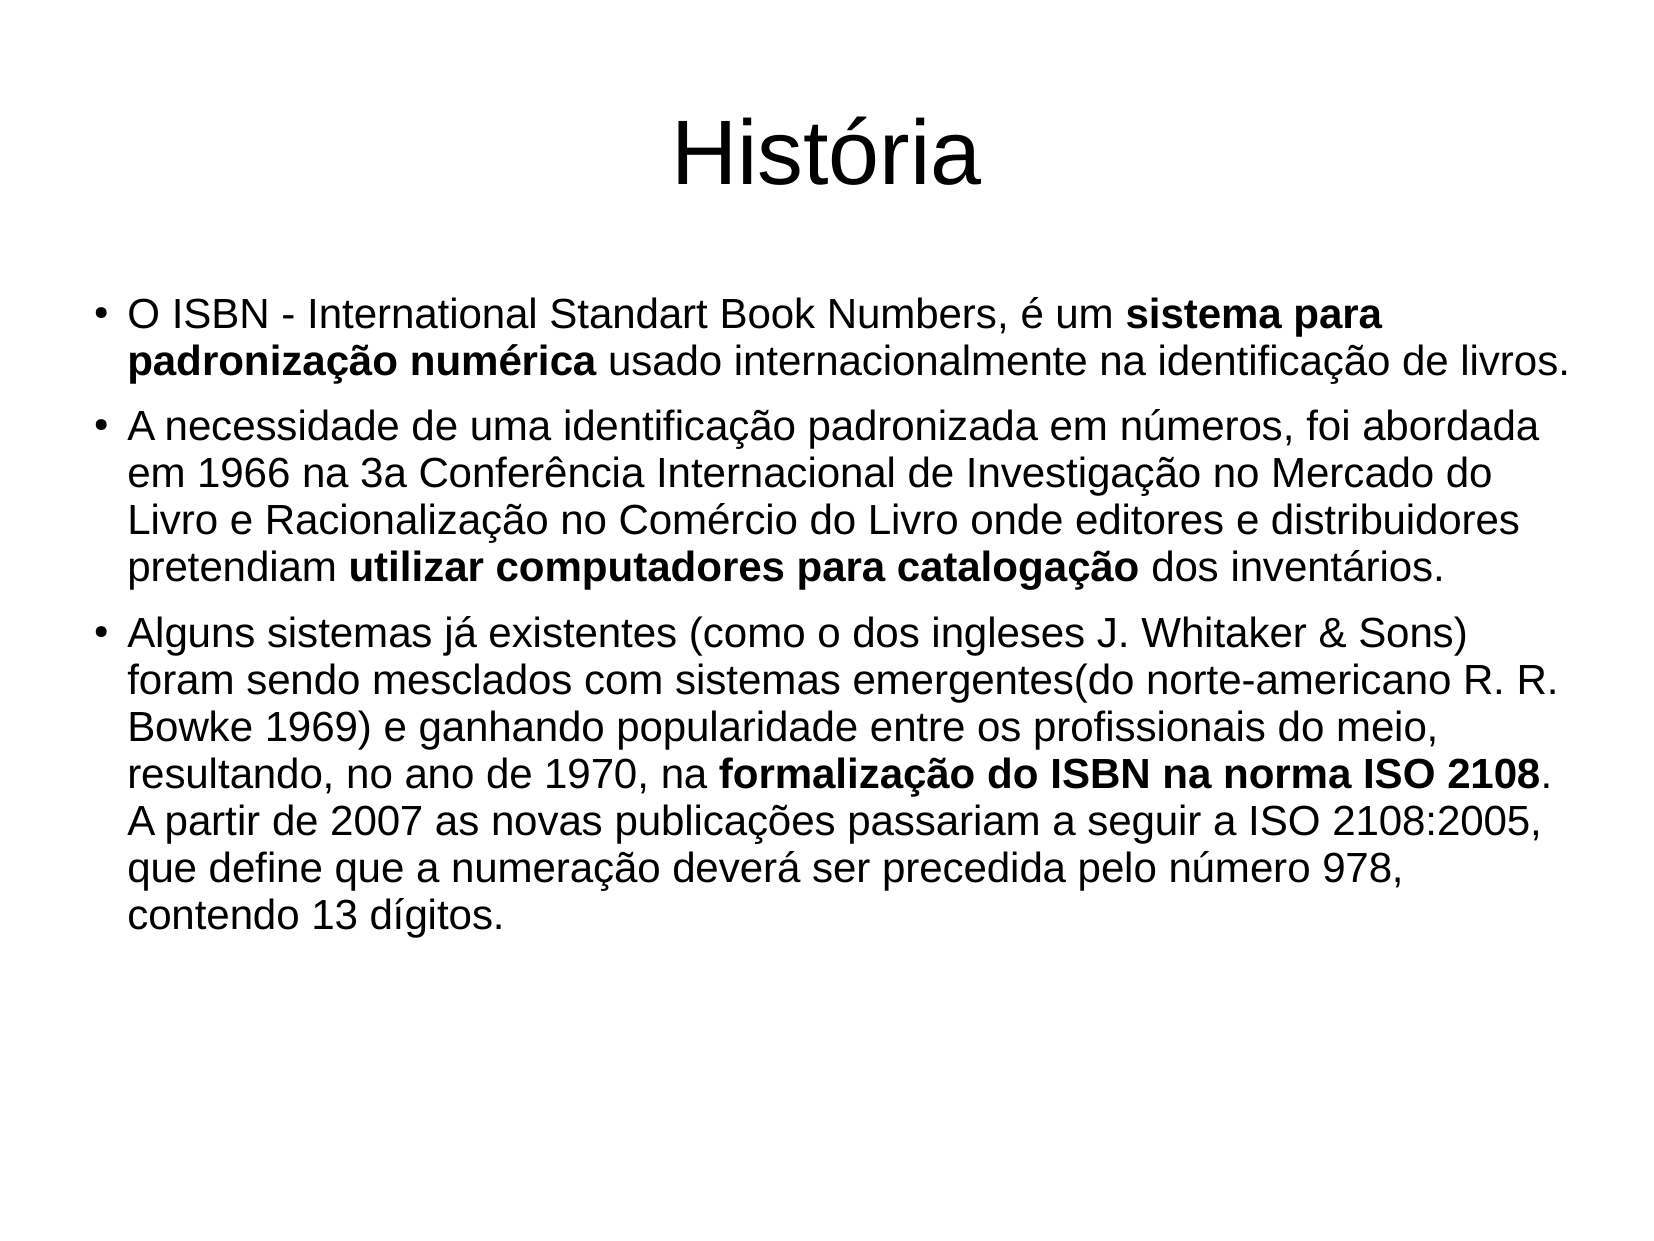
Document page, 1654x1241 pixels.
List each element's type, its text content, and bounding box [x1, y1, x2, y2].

title História [82, 49, 1571, 257]
list O ISBN - International Standart Book Numbers, é um sistema para padronização numérica usado internacionalmente na identificação de livros. A necessidade de uma identificação padronizada em números, foi abordada em 1966 na 3a Conferência Internacional de Investigação no Mercado do Livro e Racionalização no Comércio do Livro onde editores e distribuidores pretendiam utilizar computadores para catalogação dos inventários. Alguns sistemas já existentes (como o dos ingleses J. Whitaker & Sons) foram sendo mesclados com sistemas emergentes(do norte-americano R. R. Bowke 1969) e ganhando popularidade entre os profissionais do meio, resultando, no ano de 1970, na formalização do ISBN na norma ISO 2108. A partir de 2007 as novas publicações passariam a seguir a ISO 2108:2005, que define que a numeração deverá ser precedida pelo número 978, contendo 13 dígitos. [82, 290, 1571, 1010]
